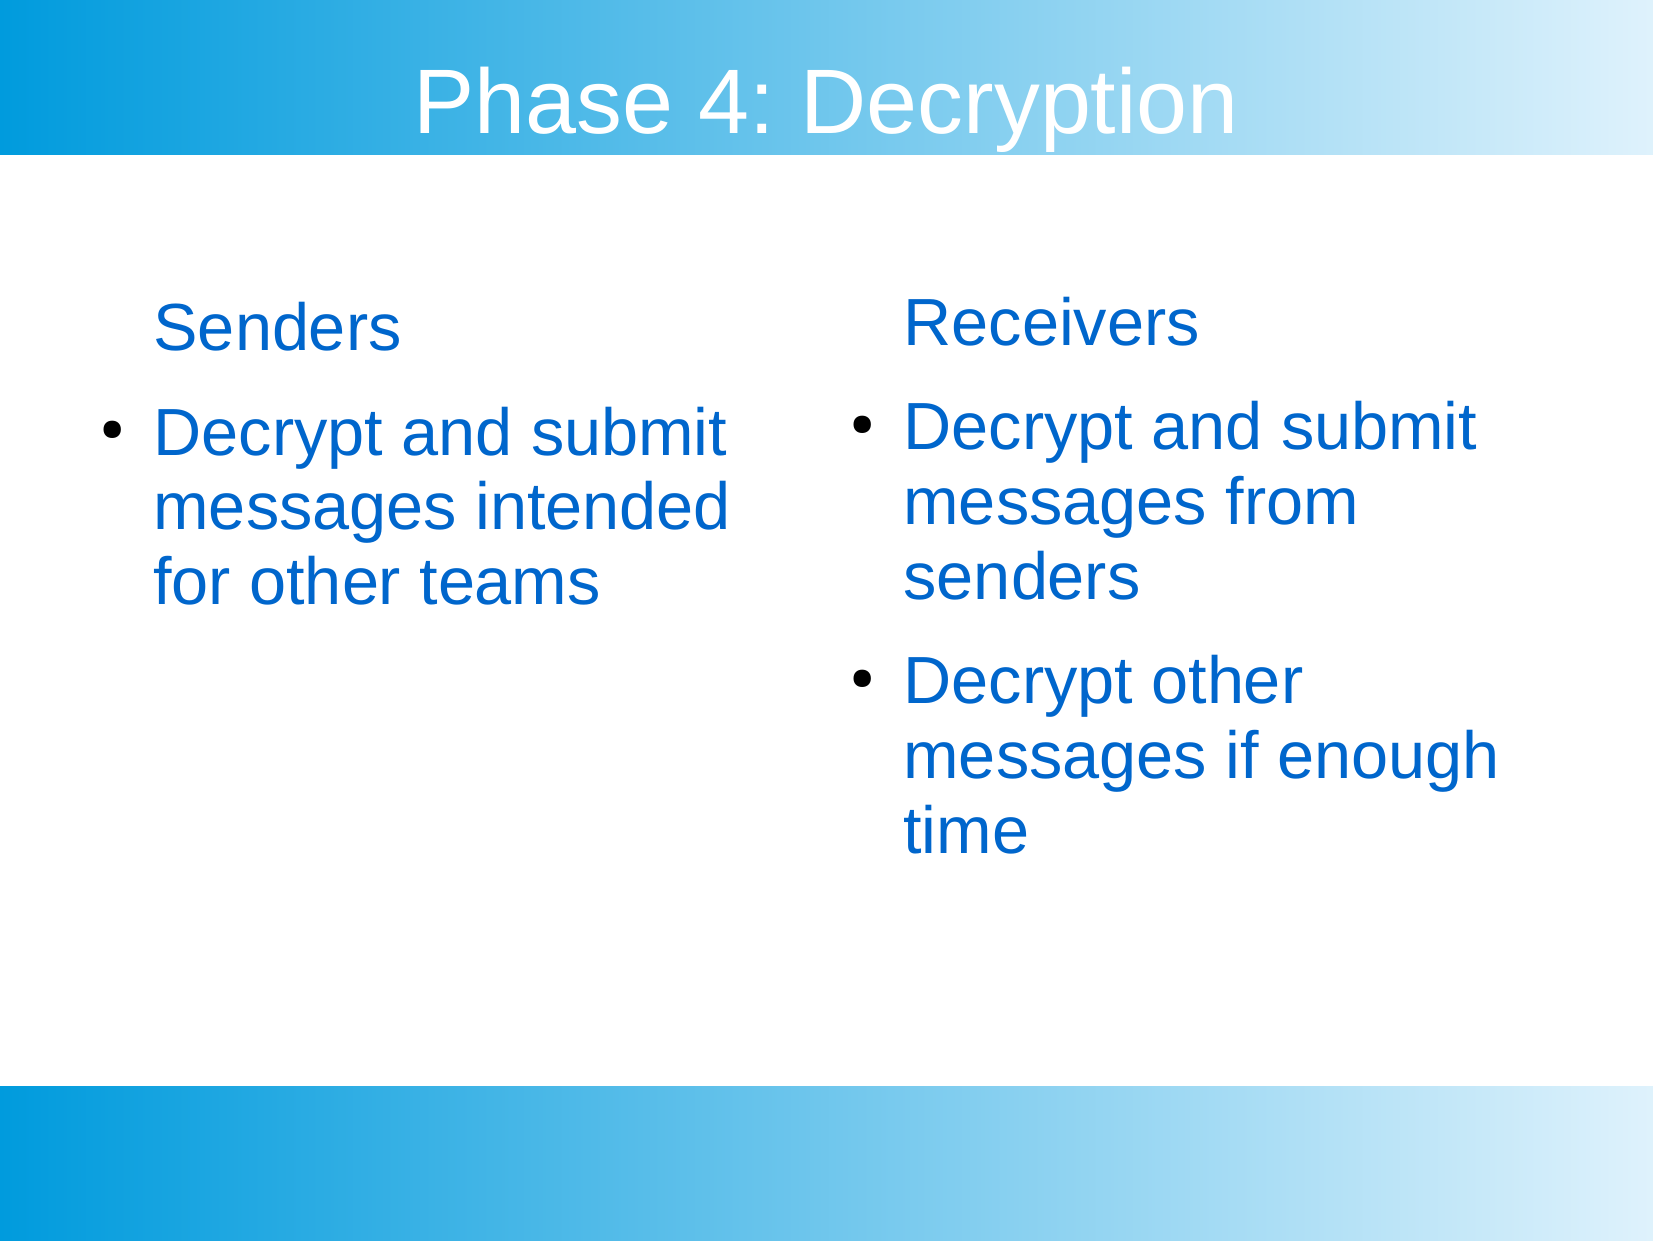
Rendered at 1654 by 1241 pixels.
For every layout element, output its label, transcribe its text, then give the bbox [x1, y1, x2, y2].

list Receivers Decrypt and submit messages from senders Decrypt other messages if enough time [832, 285, 1561, 1005]
list Senders Decrypt and submit messages intended for other teams [82, 290, 811, 1010]
title Phase 4: Decryption [82, 49, 1571, 155]
